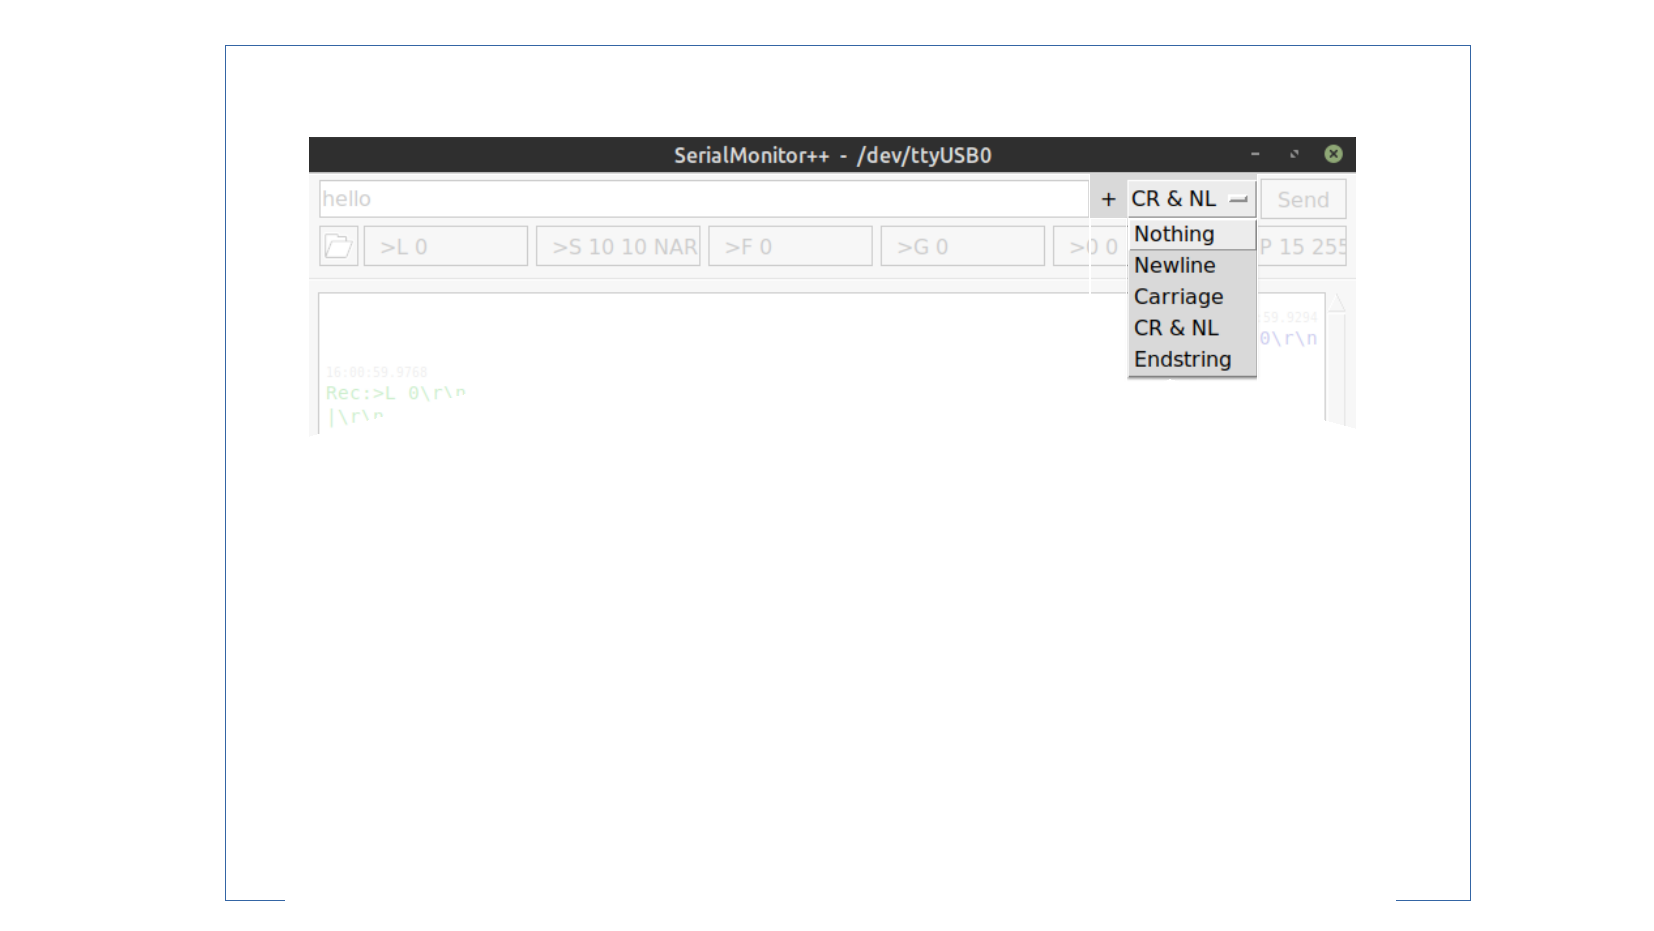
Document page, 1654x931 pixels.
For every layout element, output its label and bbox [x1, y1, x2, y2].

picture [309, 137, 1356, 402]
text_box [225, 45, 1471, 905]
